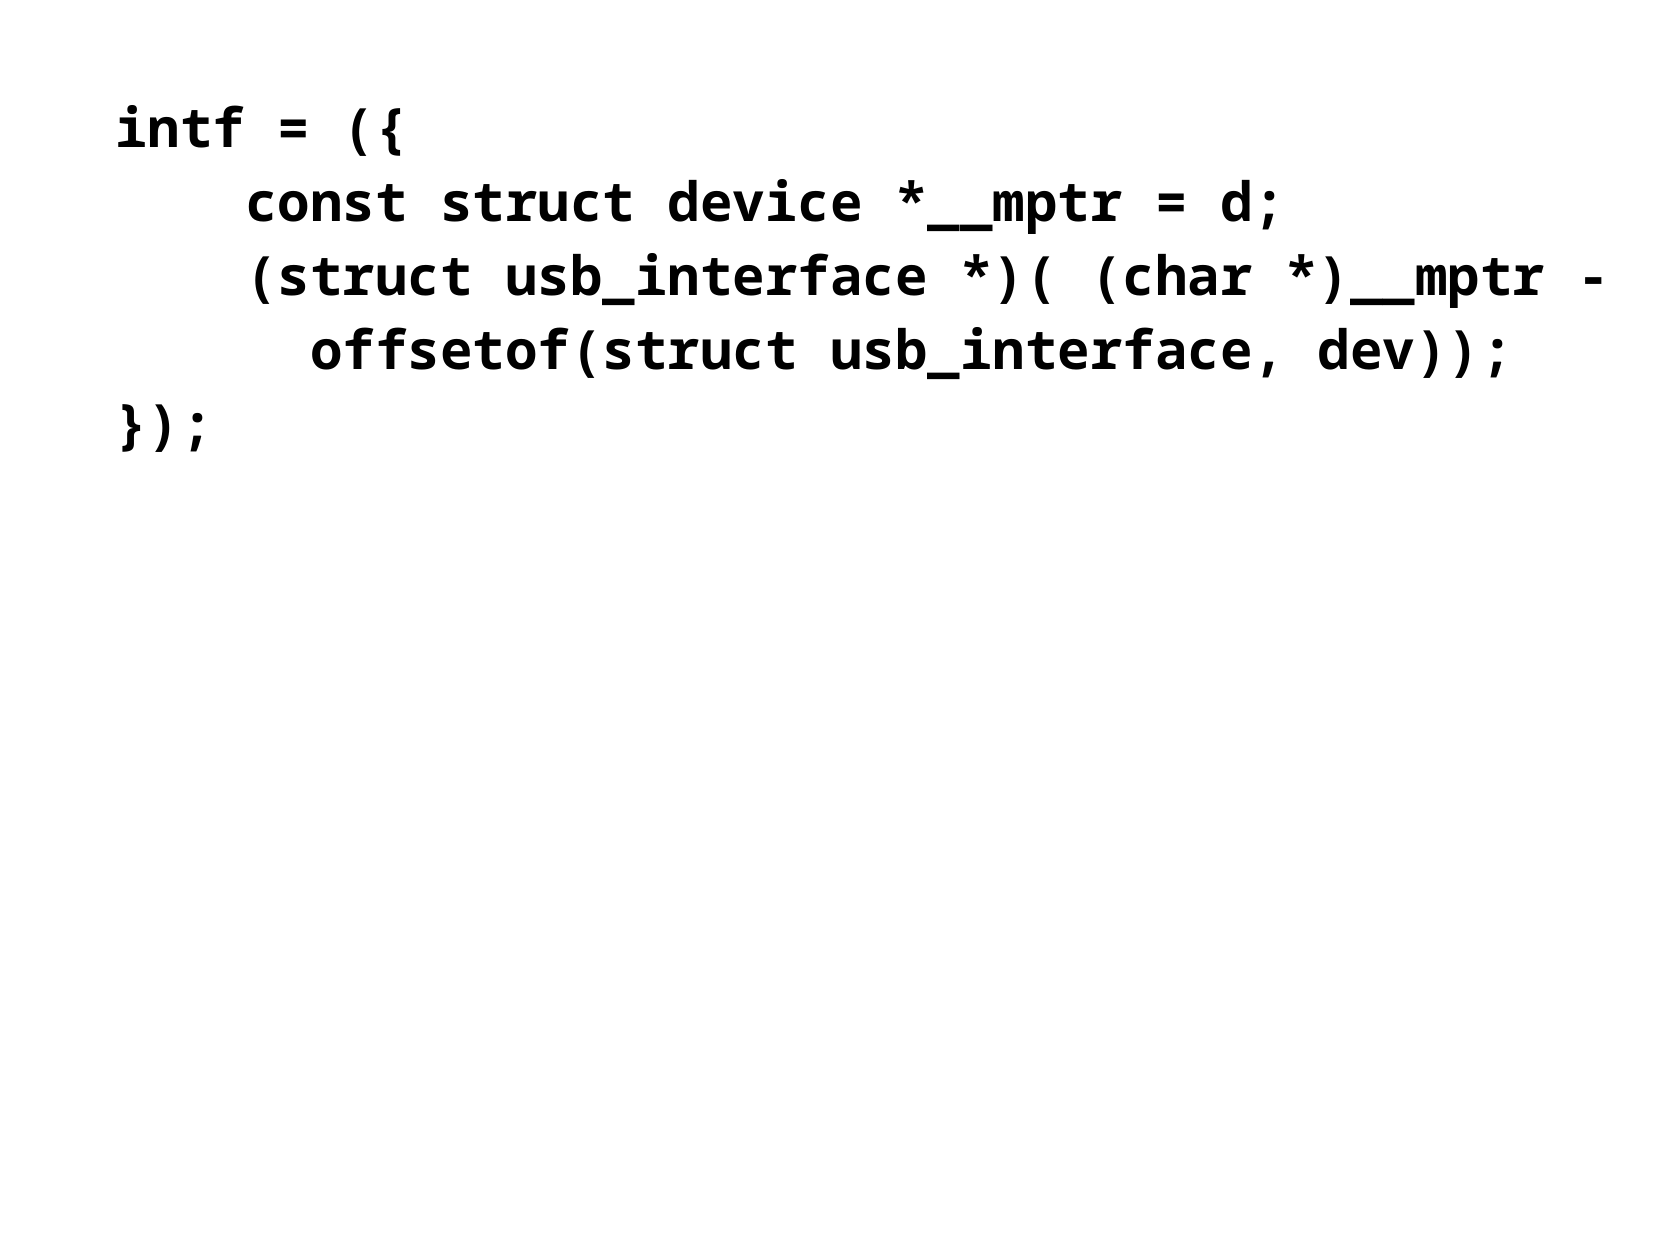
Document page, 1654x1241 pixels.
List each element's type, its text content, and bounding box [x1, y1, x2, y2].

text_box intf = ({ const struct device *__mptr = d; (struct usb_interface *)( (char *)__mptr - offsetof(struct usb_interface, dev)); }); [100, 82, 1528, 892]
